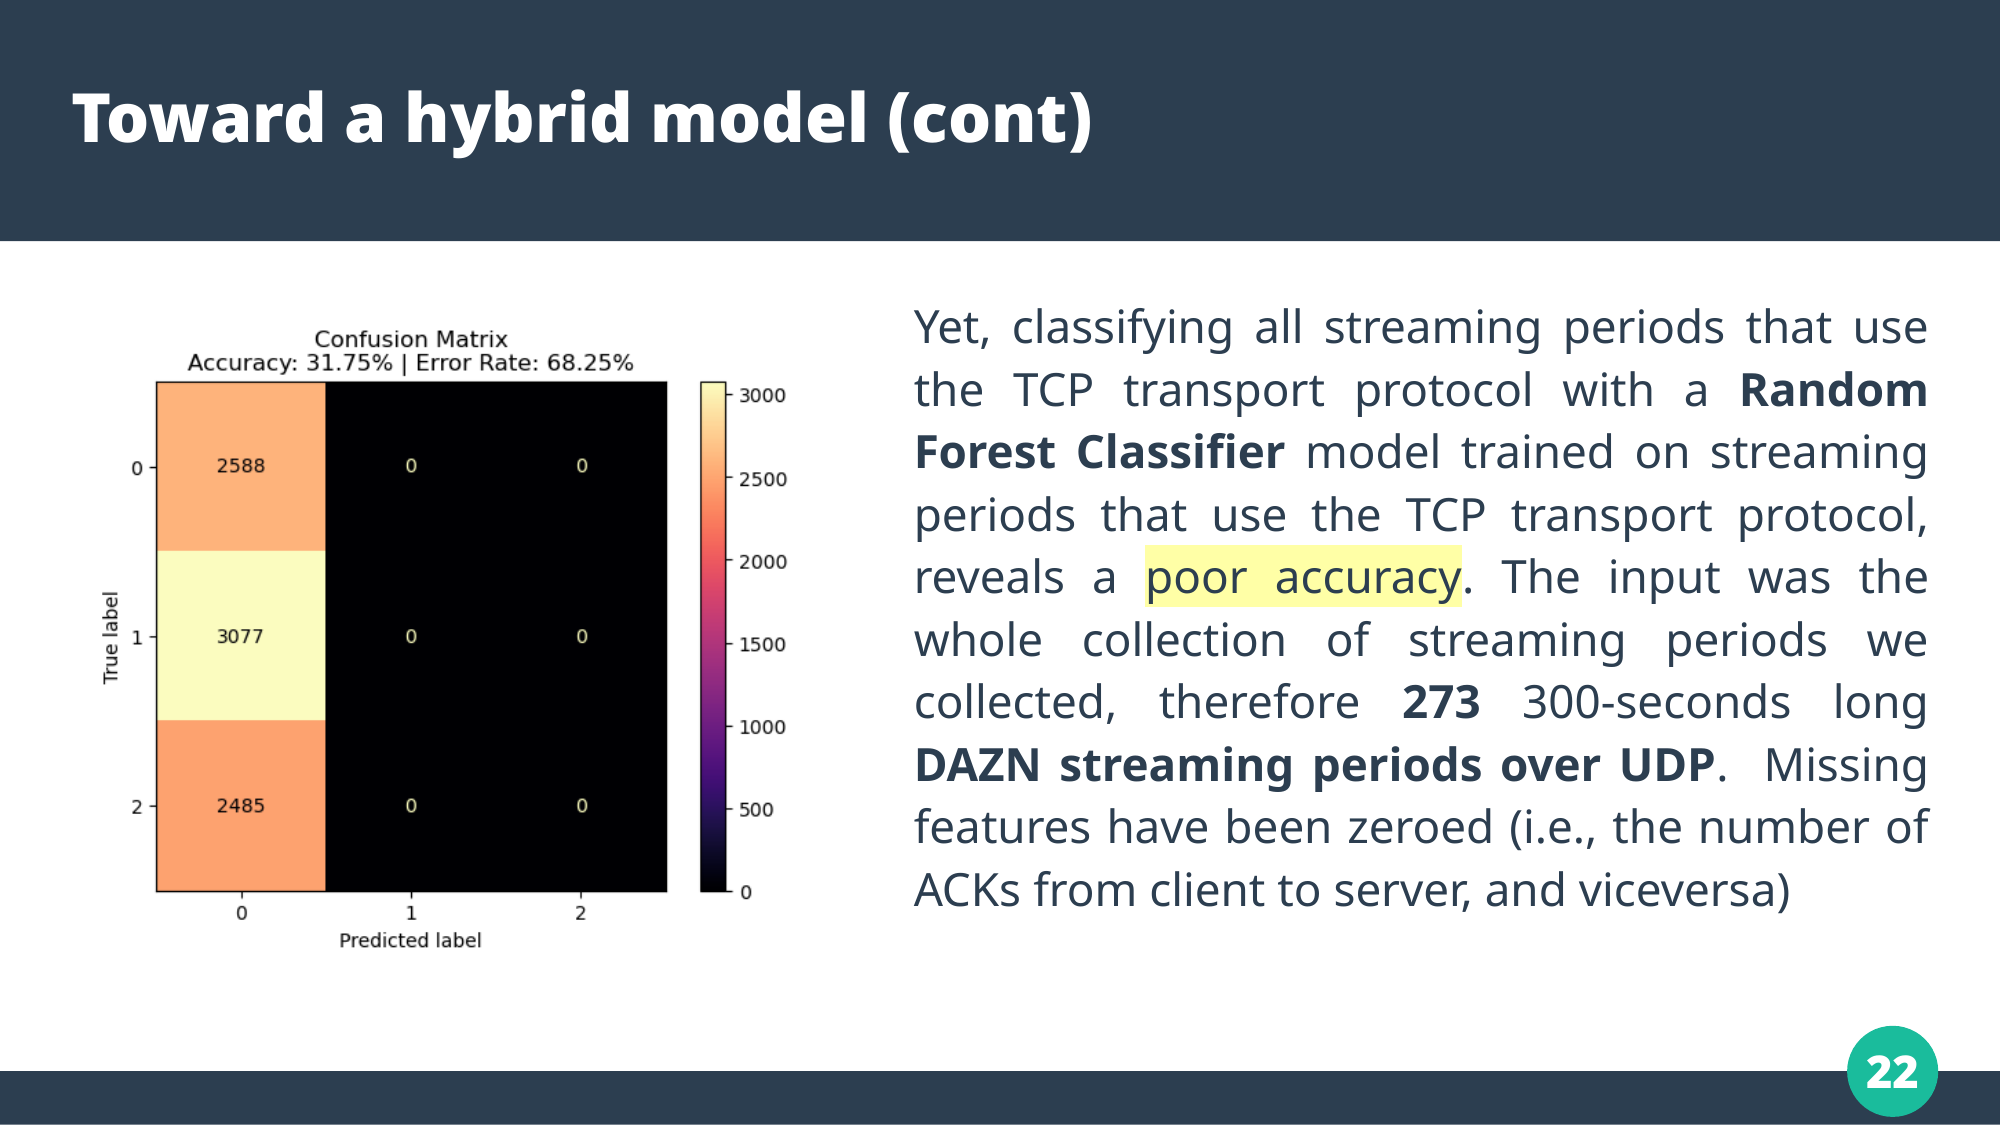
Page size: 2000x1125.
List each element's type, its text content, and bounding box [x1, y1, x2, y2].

title Toward a hybrid model (cont) [71, 44, 1929, 188]
list Yet, classifying all streaming periods that use the TCP transport protocol with a Random Forest Classifier model trained on streaming periods that use the TCP transport protocol, reveals a poor accuracy. The input was the whole collection of streaming periods we collected, therefore 273 300-seconds long DAZN streaming periods over UDP. Missing features have been zeroed (i.e., the number of ACKs from client to server, and viceversa) [842, 294, 1930, 1045]
picture [90, 317, 801, 964]
